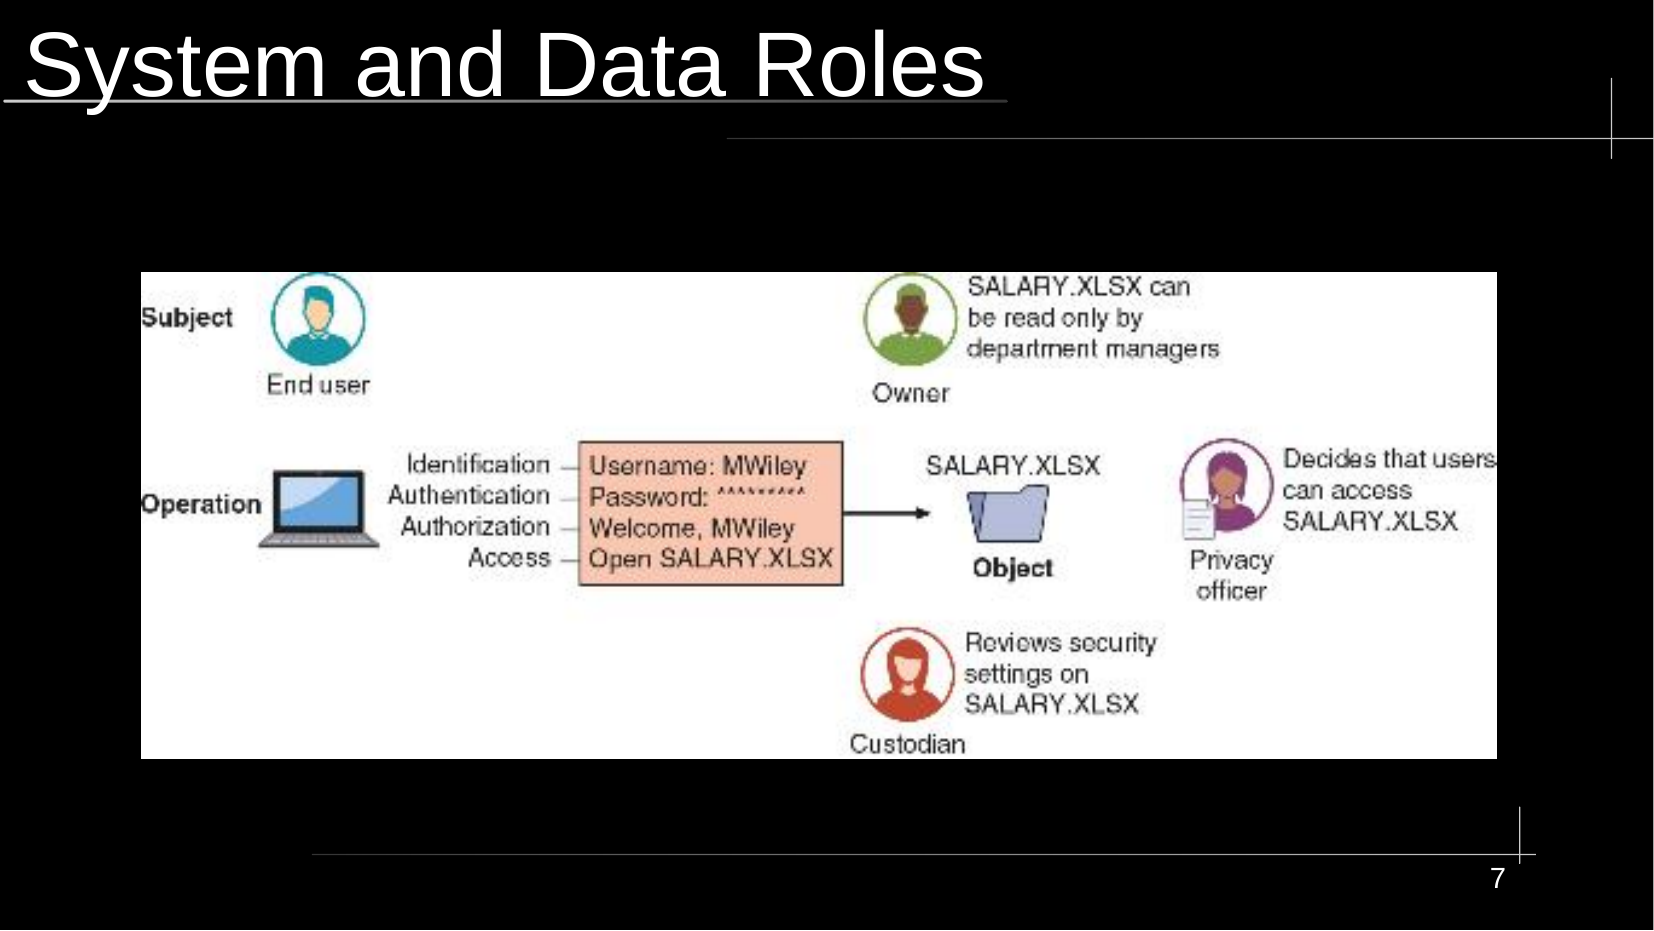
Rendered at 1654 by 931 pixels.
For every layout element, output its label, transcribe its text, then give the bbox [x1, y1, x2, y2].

title System and Data Roles [23, 11, 1589, 119]
picture [141, 272, 1497, 759]
